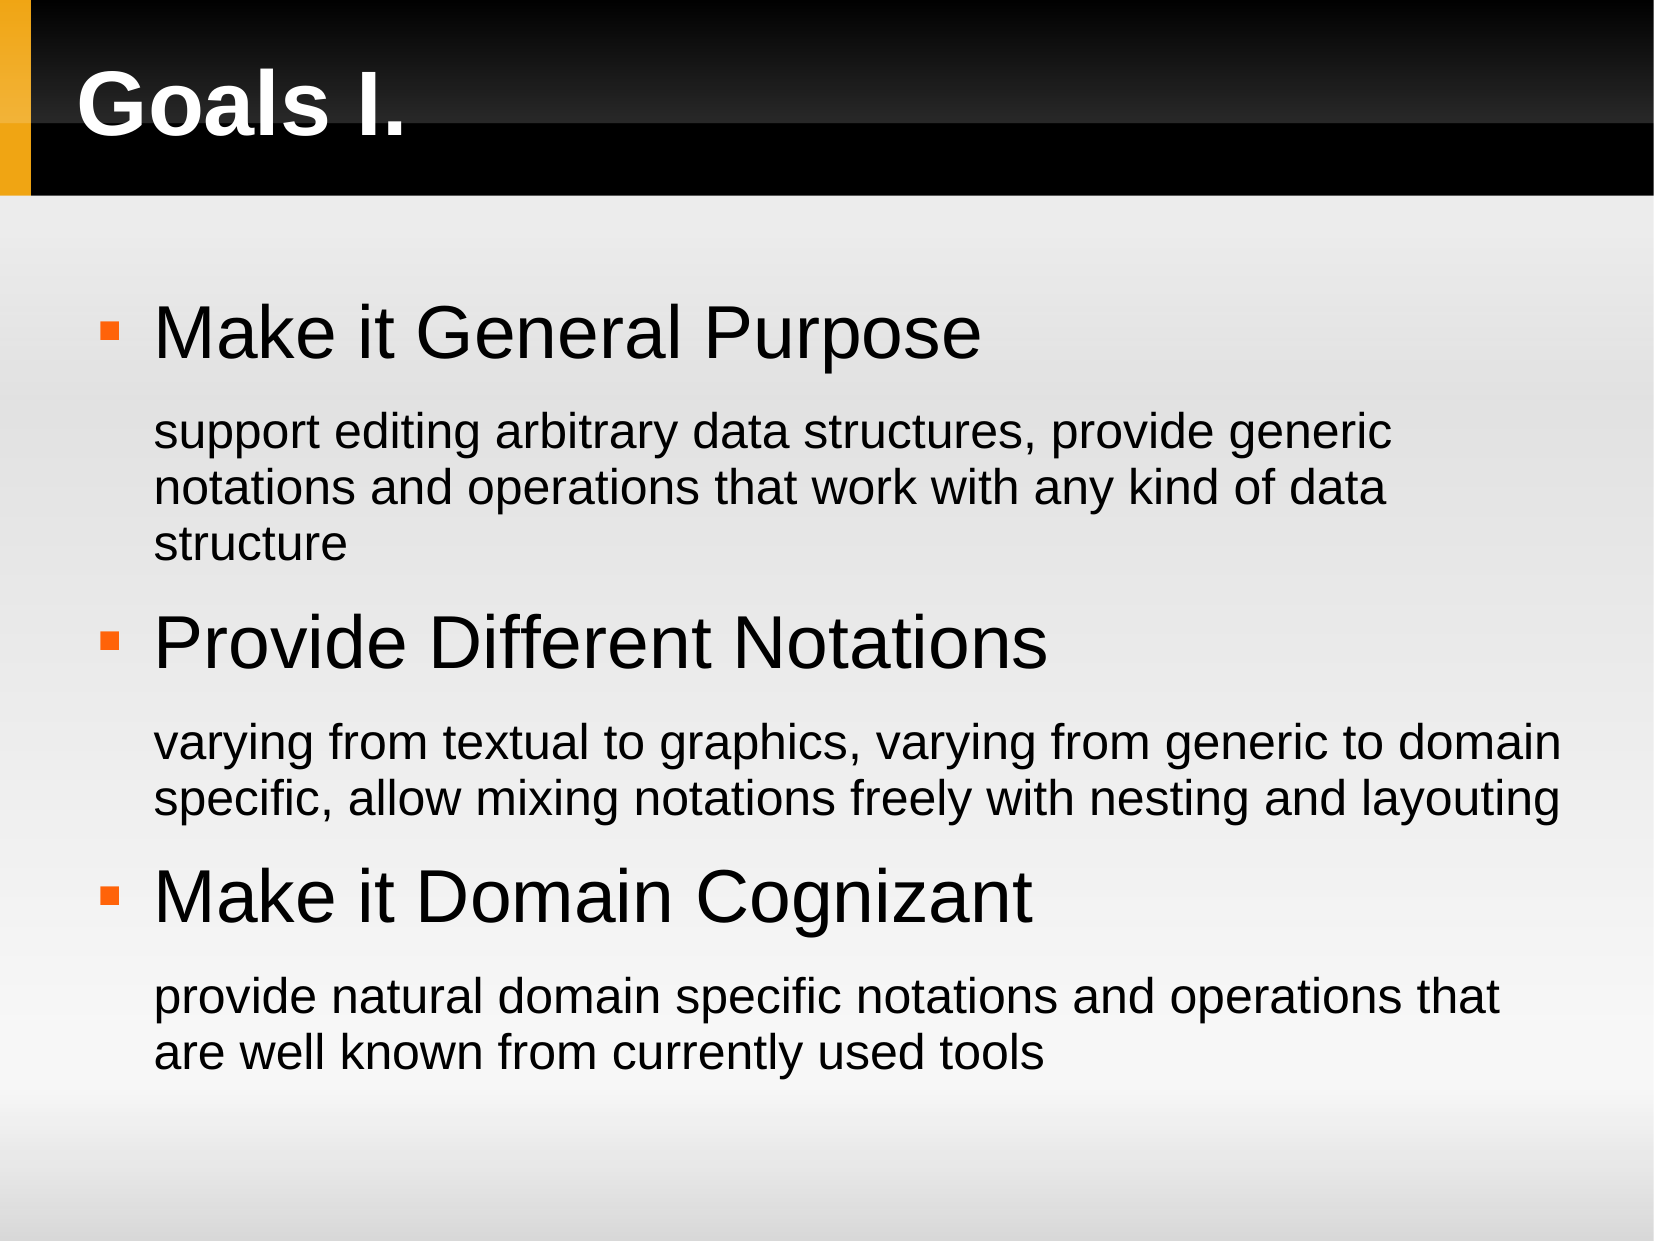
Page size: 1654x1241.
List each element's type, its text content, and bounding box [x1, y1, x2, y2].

picture [0, 0, 1654, 1241]
list Make it General Purpose support editing arbitrary data structures, provide generic notations and operations that work with any kind of data structure Provide Different Notations varying from textual to graphics, varying from generic to domain specific, allow mixing notations freely with nesting and layouting Make it Domain Cognizant provide natural domain specific notations and operations that are well known from currently used tools [82, 290, 1571, 1170]
title Goals I. [76, 0, 1565, 208]
